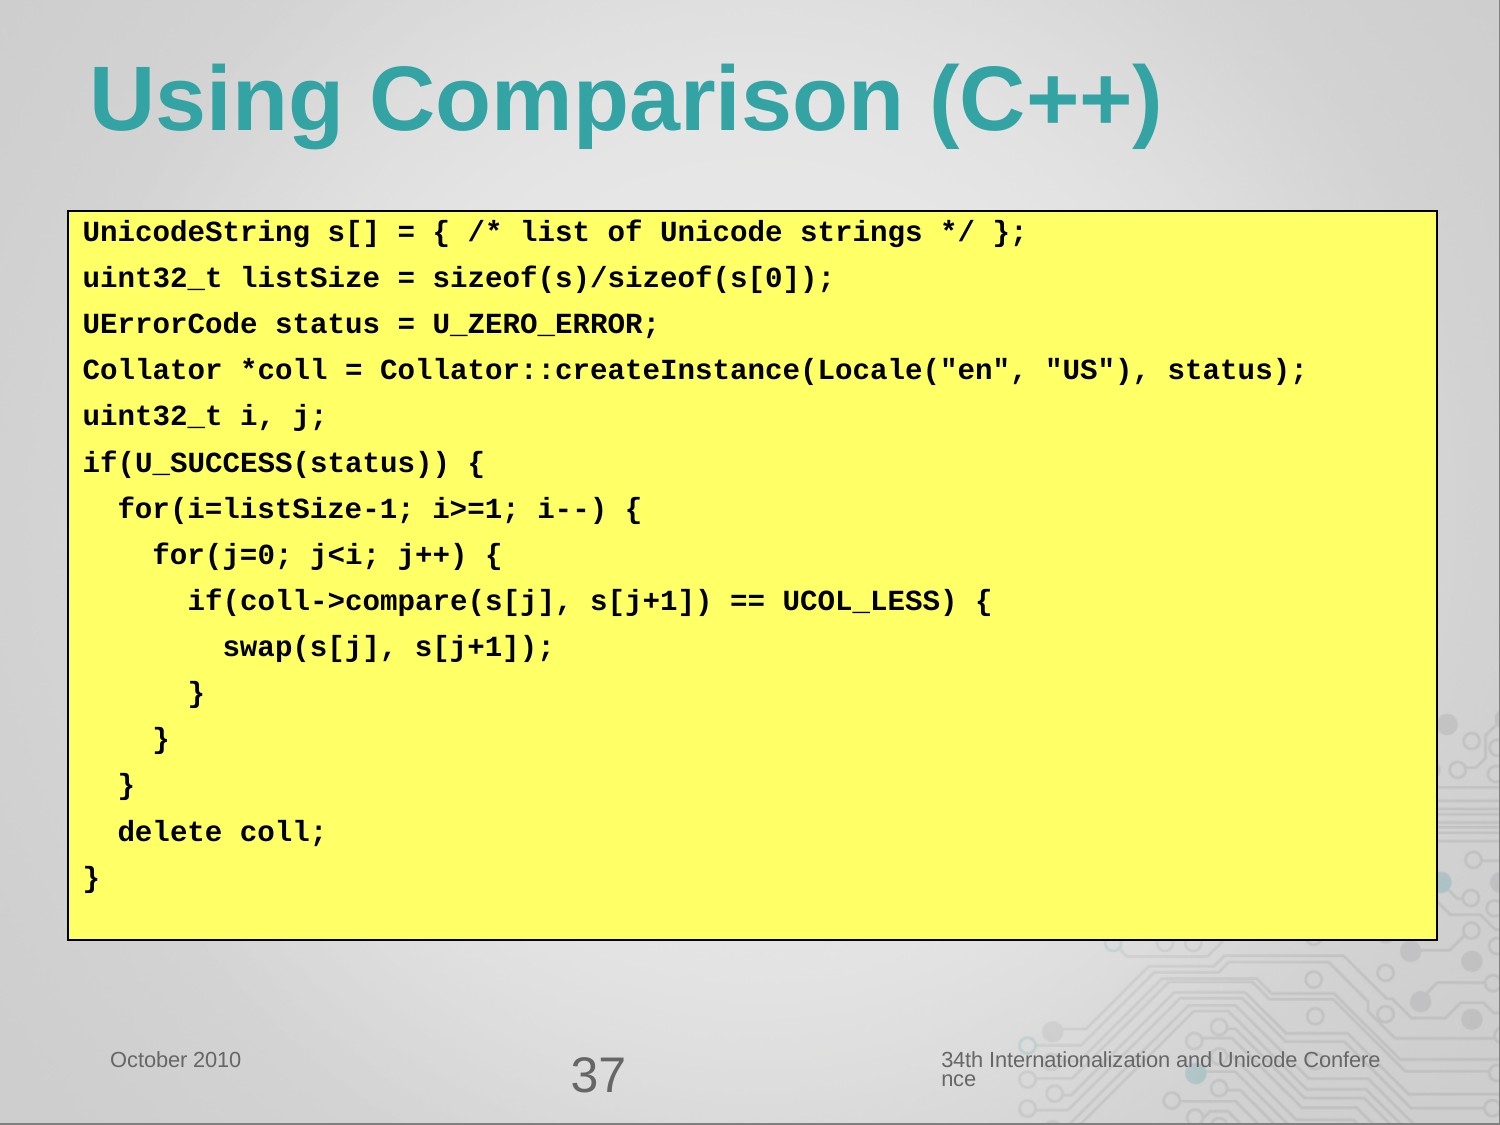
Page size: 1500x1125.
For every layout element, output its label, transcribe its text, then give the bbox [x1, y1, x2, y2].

text_box UnicodeString s[] = { /* list of Unicode strings */ }; uint32_t listSize = sizeof(s)/sizeof(s[0]); UErrorCode status = U_ZERO_ERROR; Collator *coll = Collator::createInstance(Locale("en", "US"), status); uint32_t i, j; if(U_SUCCESS(status)) { for(i=listSize-1; i>=1; i--) { for(j=0; j<i; j++) { if(coll->compare(s[j], s[j+1]) == UCOL_LESS) { swap(s[j], s[j+1]); } } } delete coll; } [67, 211, 1438, 940]
picture [0, 0, 1499, 1123]
title Using Comparison (C++) [75, 31, 1426, 157]
